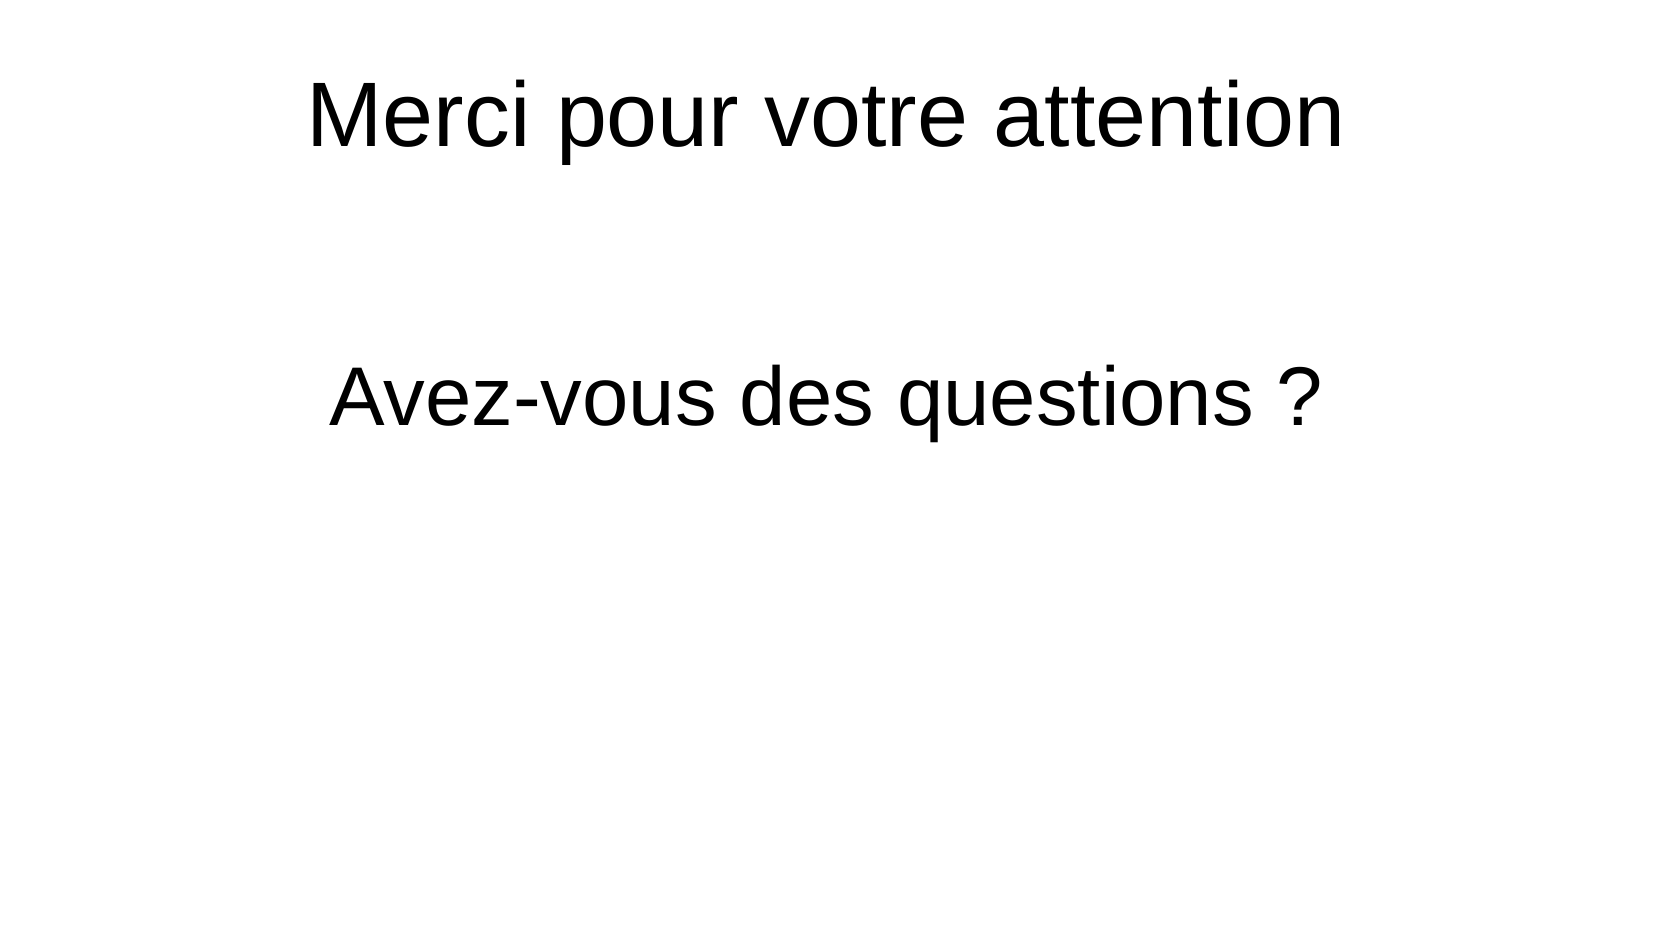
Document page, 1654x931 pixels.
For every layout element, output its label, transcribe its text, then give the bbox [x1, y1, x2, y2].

subtitle Avez-vous des questions ? [82, 37, 1571, 757]
